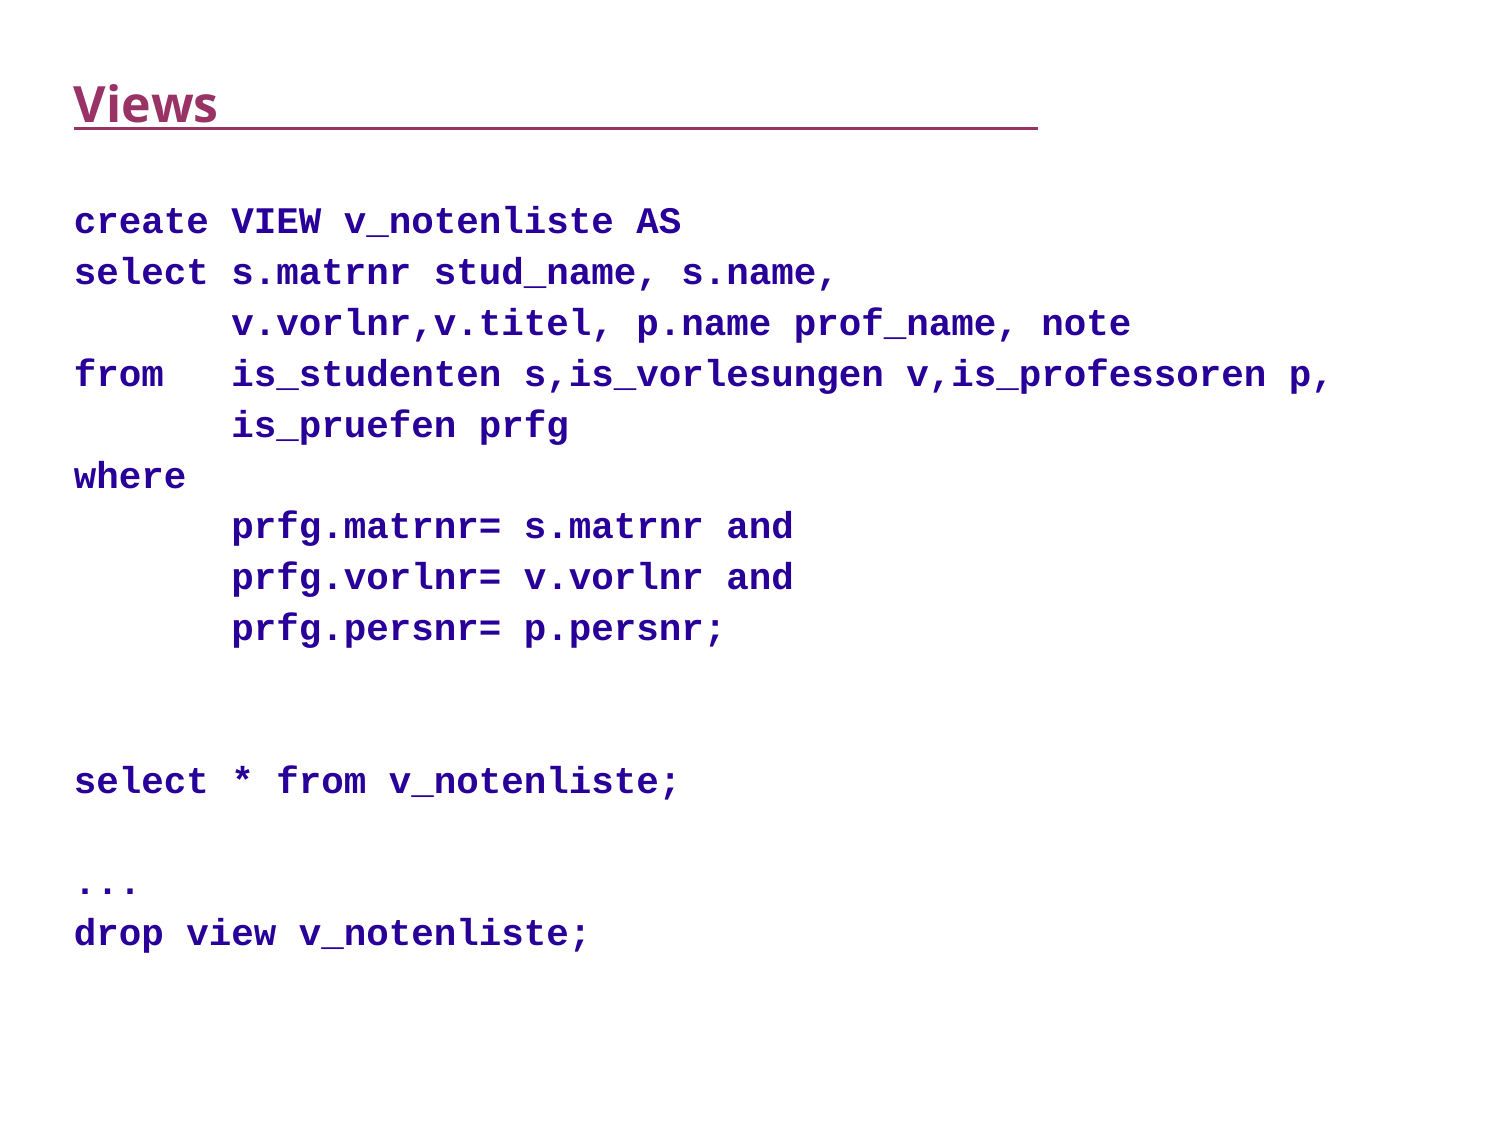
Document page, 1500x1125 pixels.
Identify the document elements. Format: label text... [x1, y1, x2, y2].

list create VIEW v_notenliste AS select s.matrnr stud_name, s.name, v.vorlnr,v.titel, p.name prof_name, note from is_studenten s,is_vorlesungen v,is_professoren p, is_pruefen prfg where prfg.matrnr= s.matrnr and prfg.vorlnr= v.vorlnr and prfg.persnr= p.persnr; select * from v_notenliste; ... drop view v_notenliste; [59, 195, 1418, 1063]
title Views [59, 29, 1335, 178]
